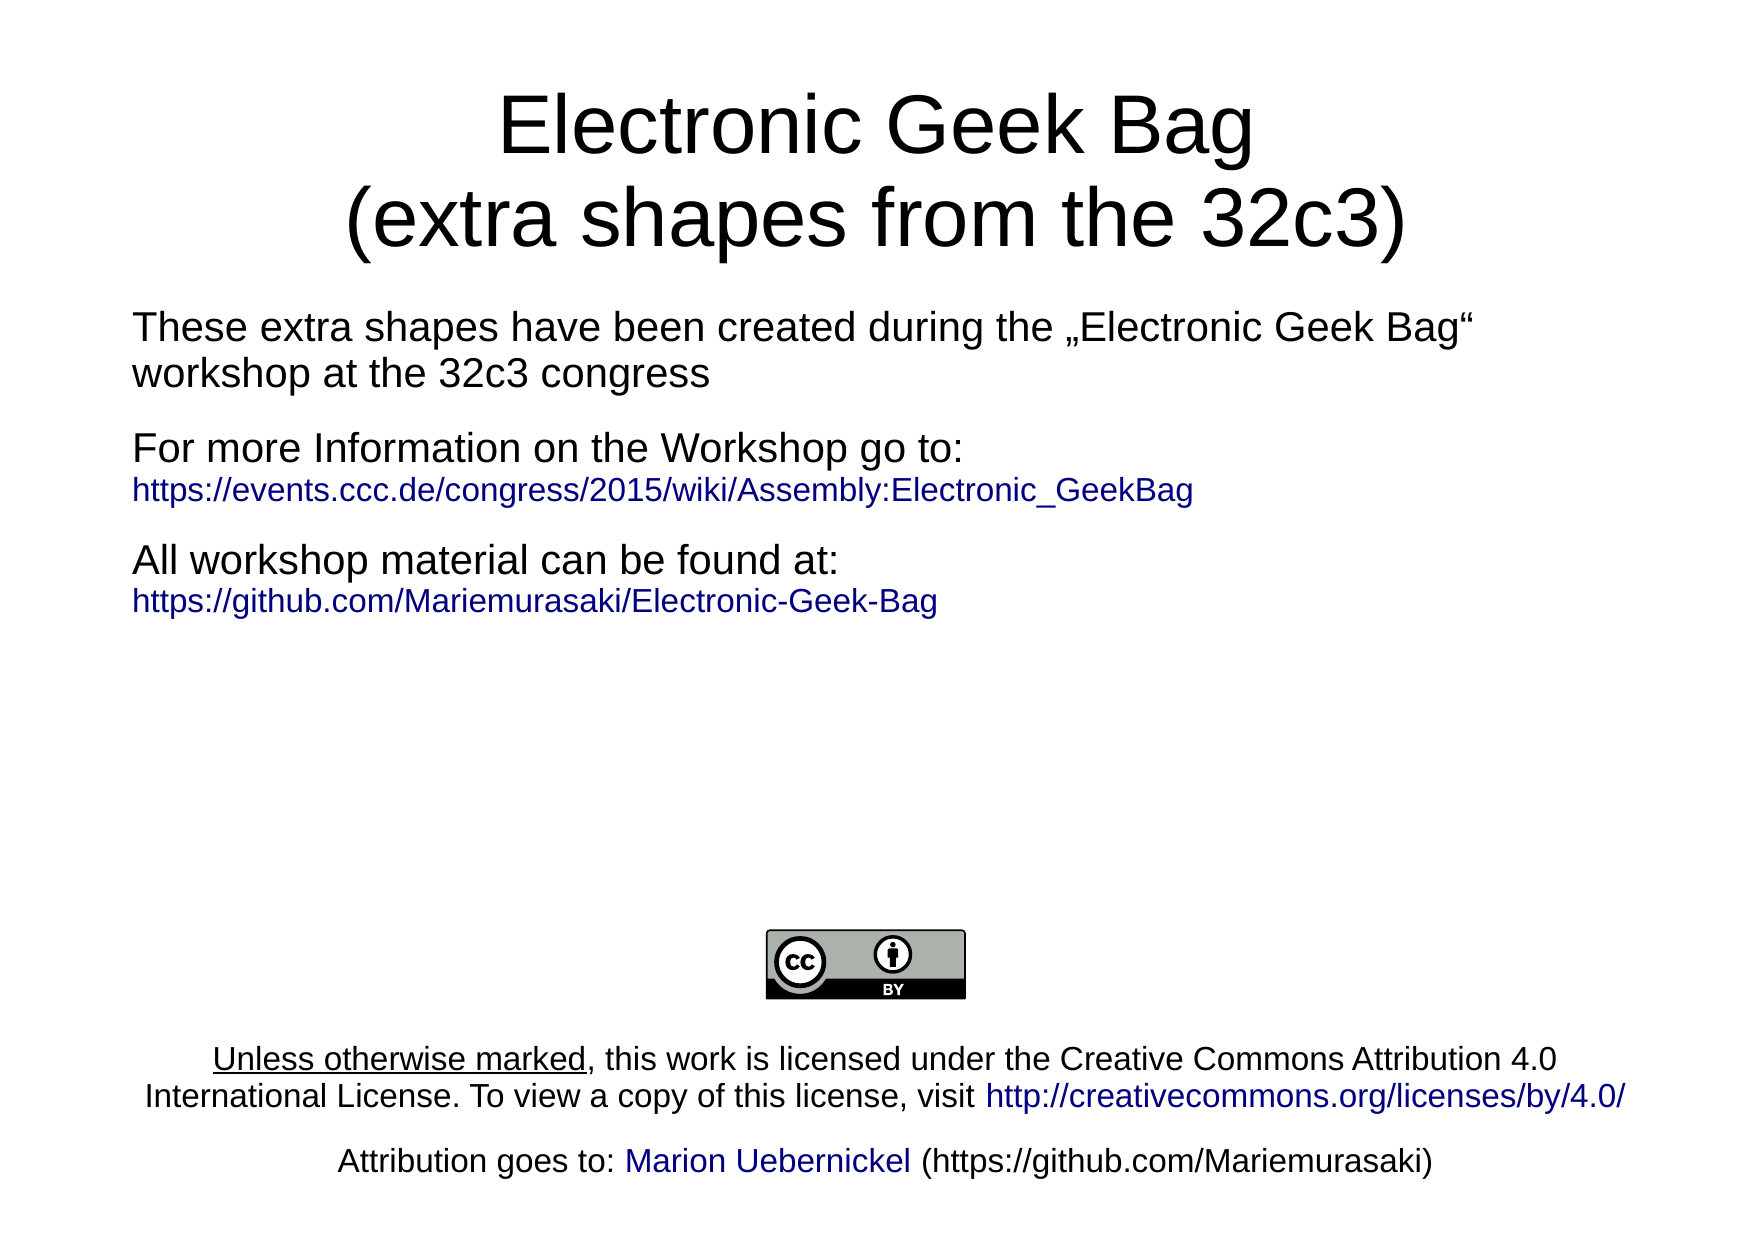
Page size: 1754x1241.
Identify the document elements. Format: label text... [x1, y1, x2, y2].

picture [765, 929, 966, 1000]
title Electronic Geek Bag (extra shapes from the 32c3) [114, 72, 1640, 271]
list These extra shapes have been created during the „Electronic Geek Bag“ workshop at the 32c3 congress For more Information on the Workshop go to: https://events.ccc.de/congress/2015/wiki/Assembly:Electronic_GeekBag All workshop material can be found at: https://github.com/Mariemurasaki/Electronic-Geek-Bag Unless otherwise marked, this work is licensed under the Creative Commons Attribution 4.0 International License. To view a copy of this license, visit http://creativecommons.org/licenses/by/4.0/ Attribution goes to: Marion Uebernickel (https://github.com/Mariemurasaki) [114, 303, 1640, 1216]
